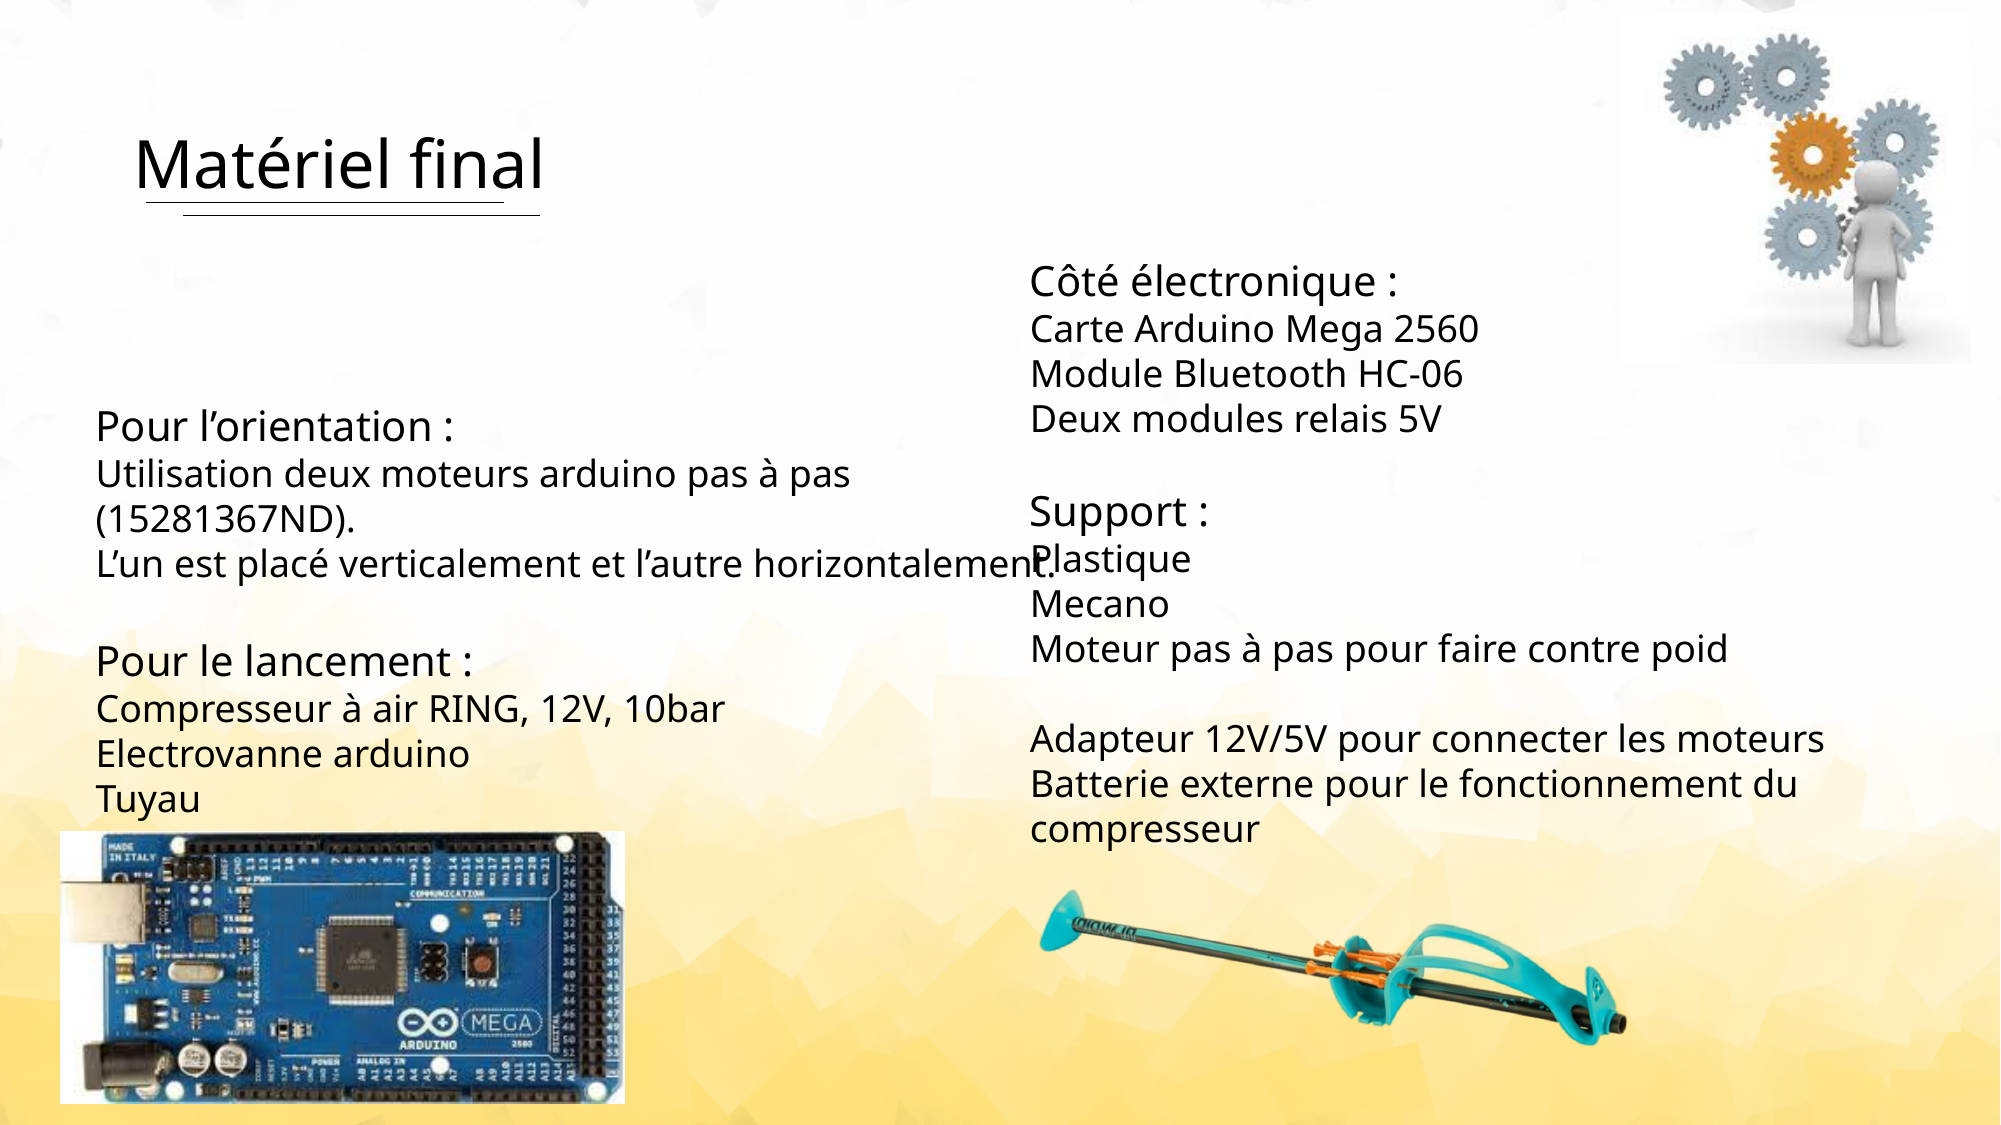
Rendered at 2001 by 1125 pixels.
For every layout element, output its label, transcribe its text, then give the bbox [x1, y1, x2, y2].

text_box Matériel final [118, 114, 605, 291]
text_box Pour l’orientation : Utilisation deux moteurs arduino pas à pas (15281367ND). L’un est placé verticalement et l’autre horizontalement. Pour le lancement : Compresseur à air RING, 12V, 10bar Electrovanne arduino Tuyau [81, 392, 1081, 872]
picture [1620, 13, 1971, 364]
text_box Côté électronique : Carte Arduino Mega 2560 Module Bluetooth HC-06 Deux modules relais 5V Support : Plastique Mecano Moteur pas à pas pour faire contre poid Adapteur 12V/5V pour connecter les moteurs Batterie externe pour le fonctionnement du compresseur [1015, 202, 2000, 857]
picture [60, 831, 625, 1104]
picture [998, 738, 1657, 1125]
